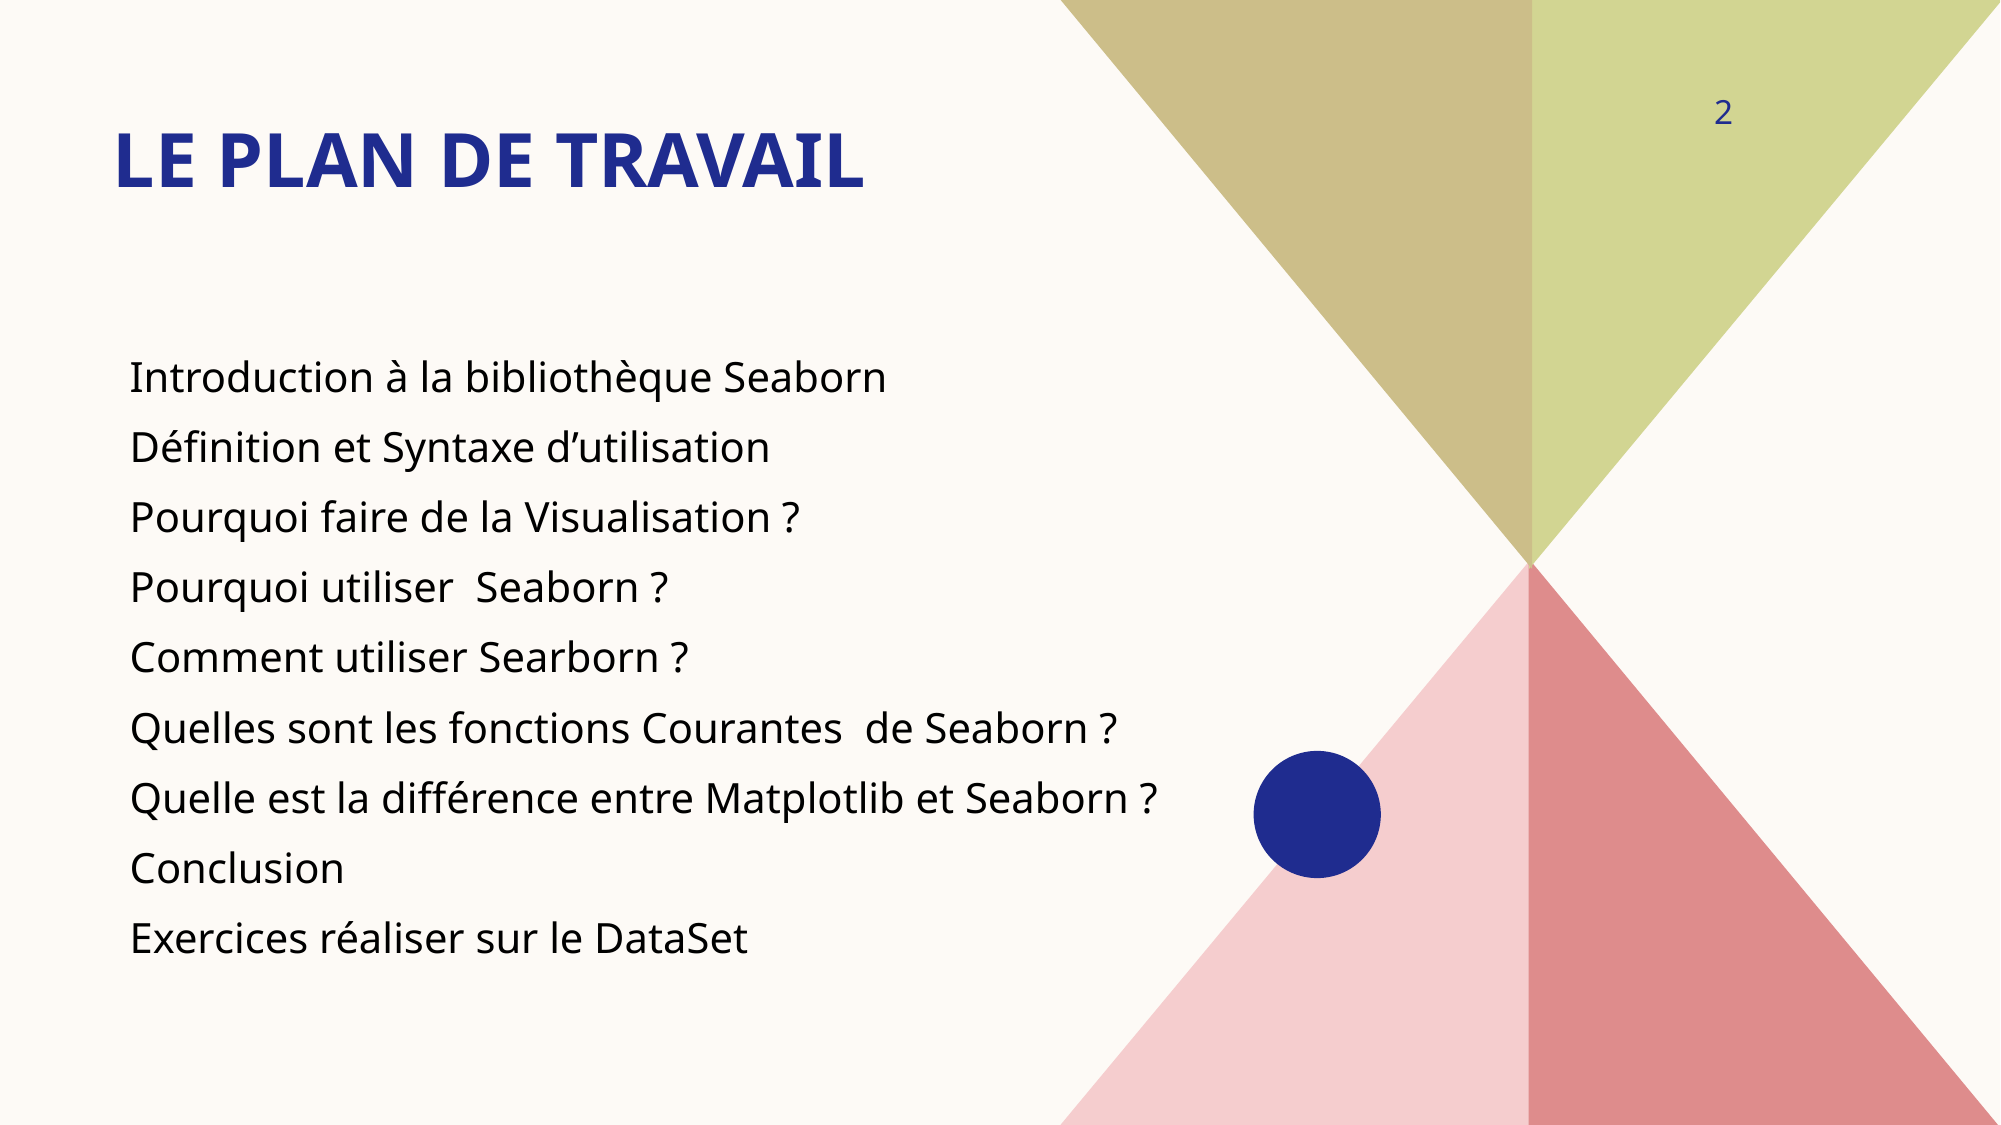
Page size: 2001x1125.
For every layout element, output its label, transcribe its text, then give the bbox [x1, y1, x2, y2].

title LE PLAN DE TRAVAIL [97, 67, 1178, 203]
list Introduction à la bibliothèque Seaborn Définition et Syntaxe d’utilisation Pourquoi faire de la Visualisation ? Pourquoi utiliser Seaborn ? Comment utiliser Searborn ? Quelles sont les fonctions Courantes de Seaborn ? Quelle est la différence entre Matplotlib et Seaborn ? Conclusion Exercices réaliser sur le DataSet [114, 330, 1270, 974]
text_box [1699, 75, 1875, 153]
